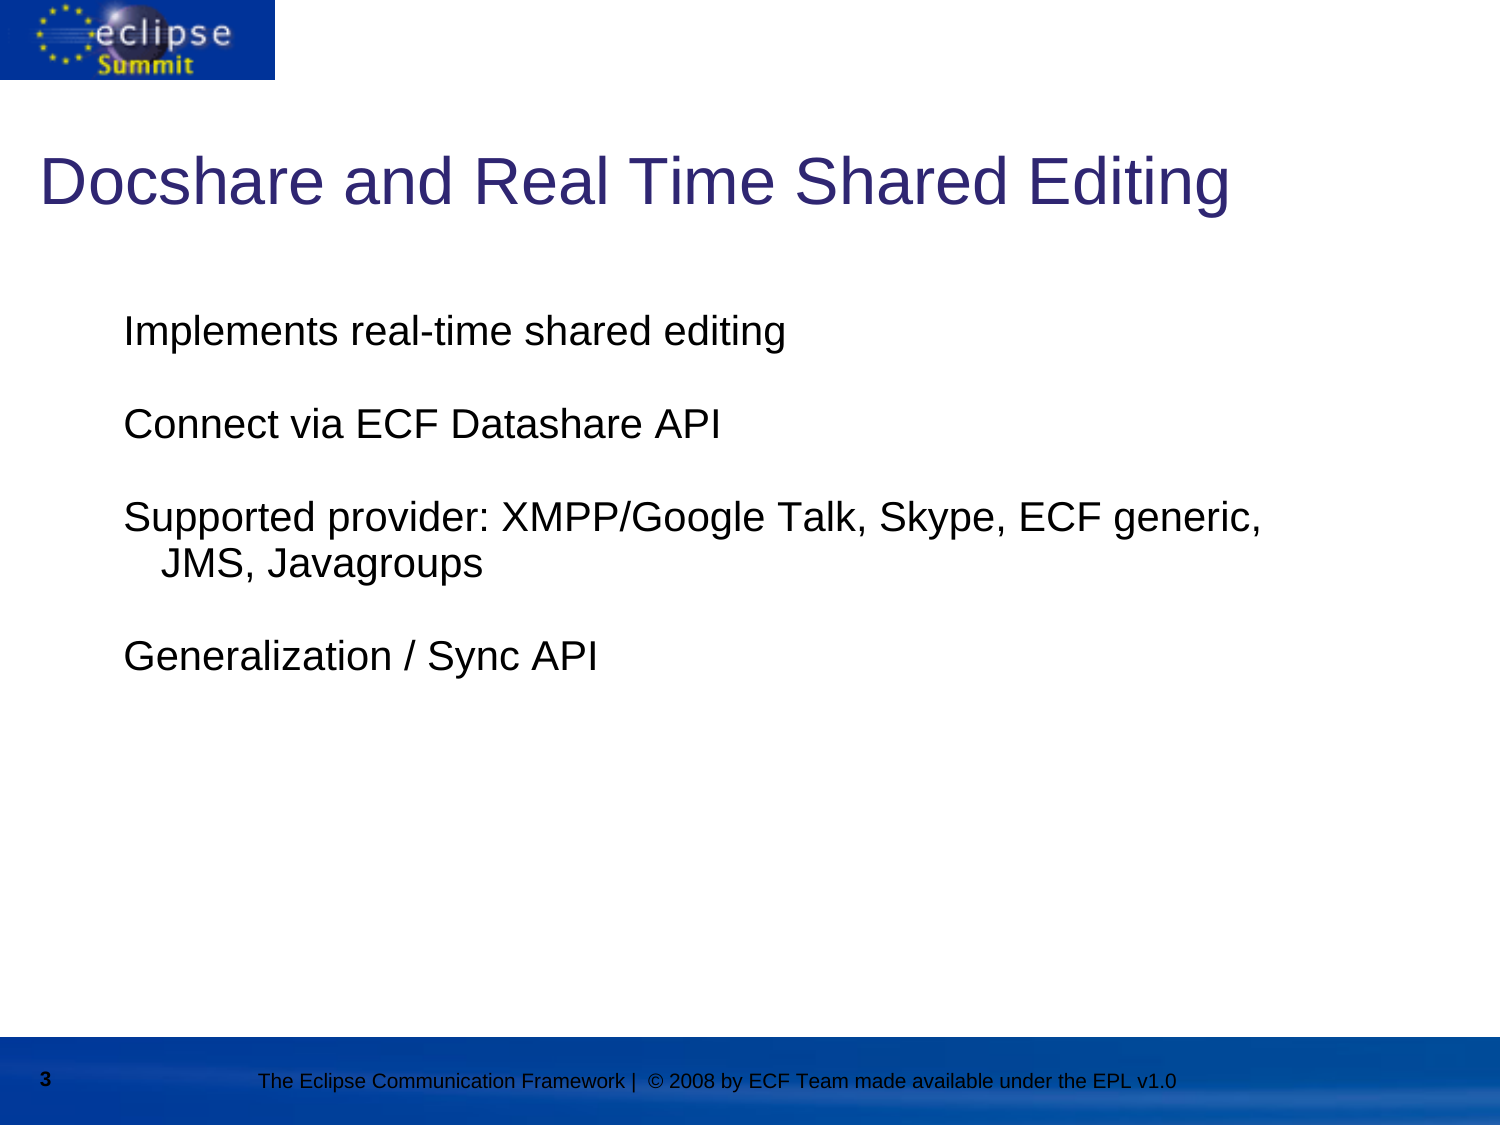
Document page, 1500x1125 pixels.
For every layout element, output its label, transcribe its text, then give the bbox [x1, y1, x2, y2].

list Implements real-time shared editing Connect via ECF Datashare API Supported provider: XMPP/Google Talk, Skype, ECF generic, JMS, Javagroups Generalization / Sync API [108, 299, 1378, 932]
picture [0, 1037, 1500, 1125]
title Docshare and Real Time Shared Editing [25, 142, 1378, 234]
picture [0, 0, 275, 80]
